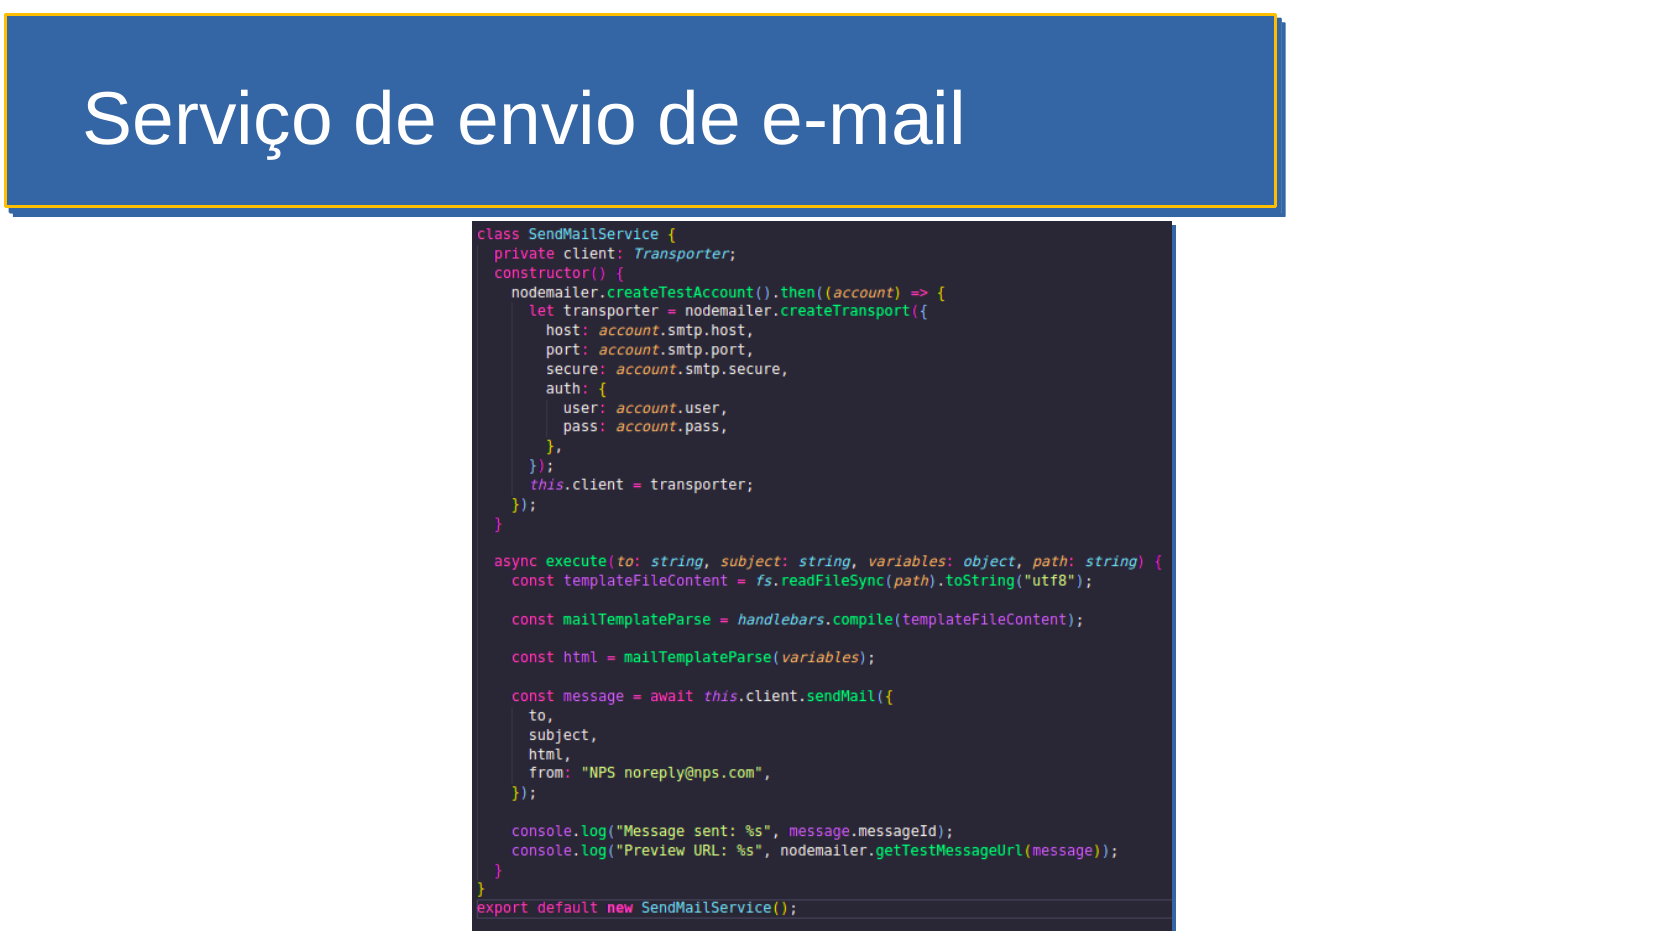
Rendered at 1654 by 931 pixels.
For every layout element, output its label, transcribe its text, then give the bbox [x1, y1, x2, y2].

title Serviço de envio de e-mail [82, 44, 1235, 192]
picture [472, 221, 1172, 931]
